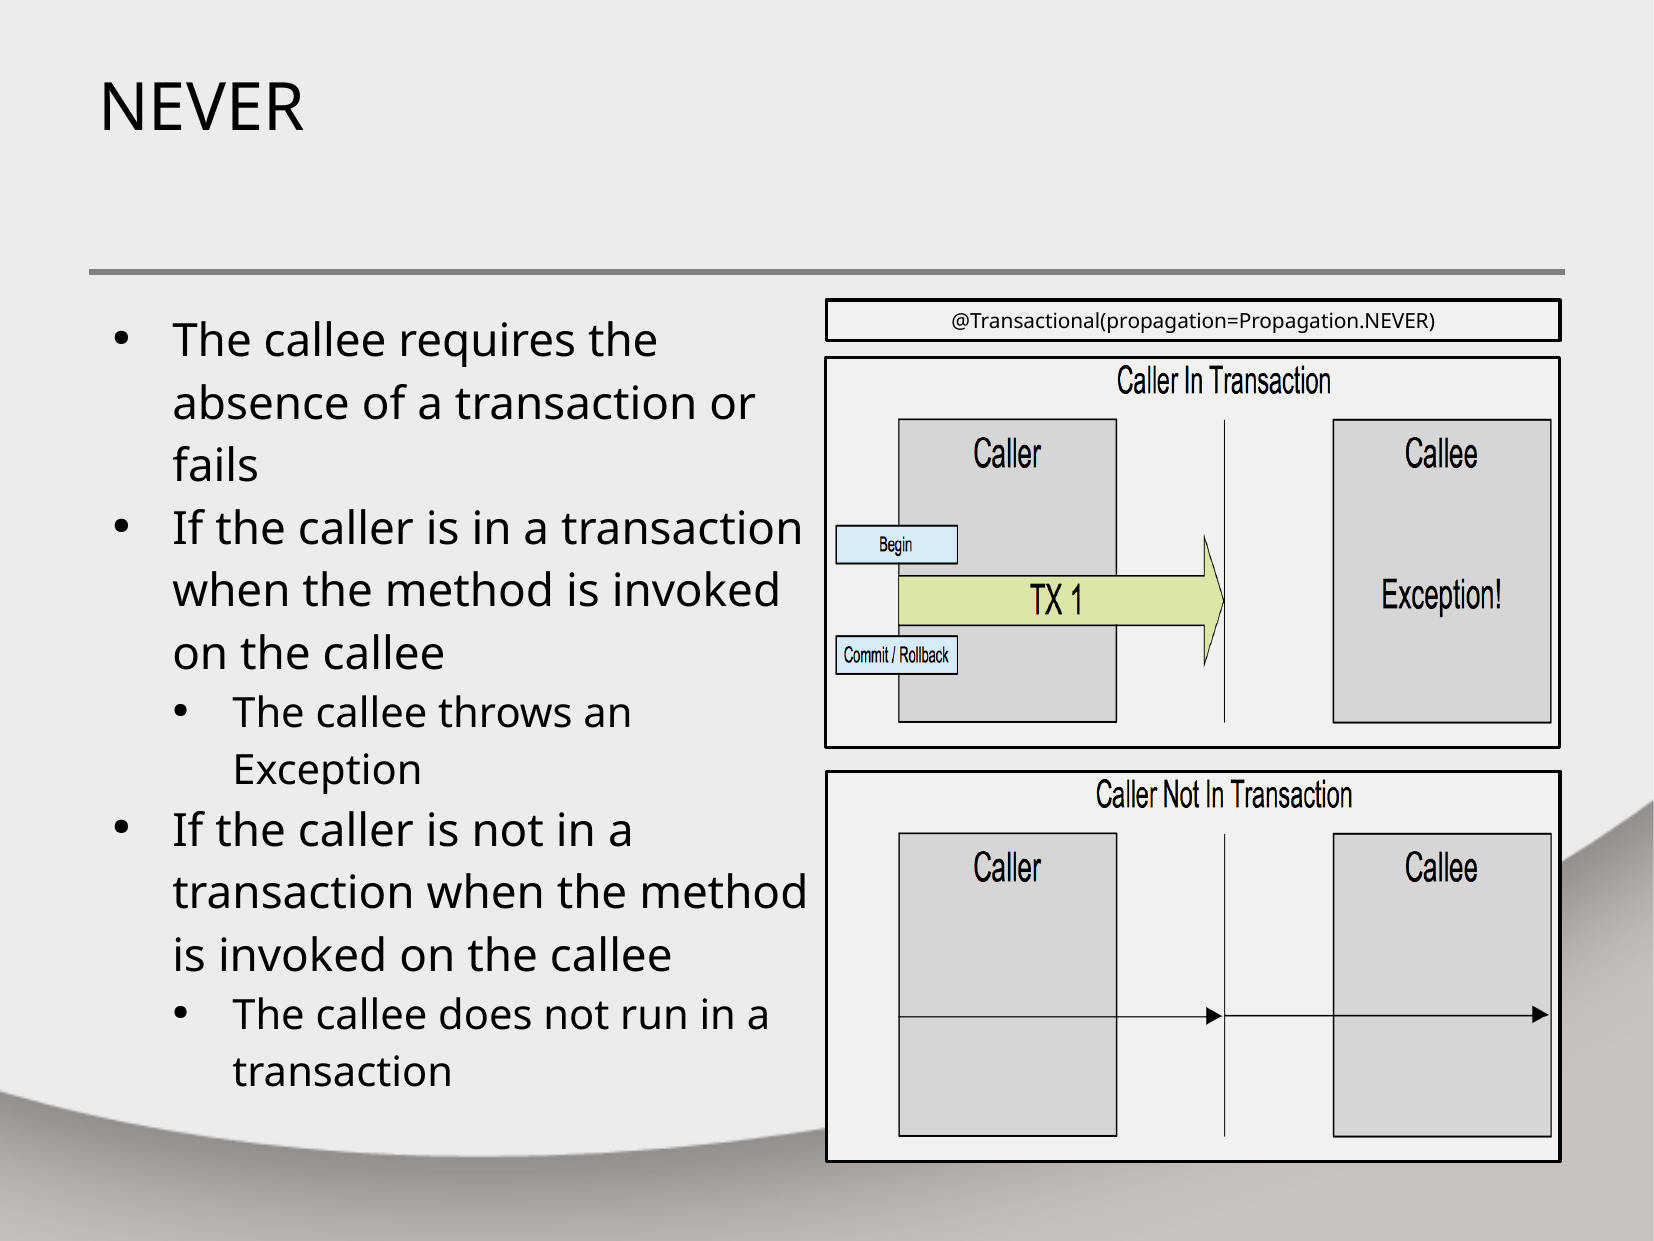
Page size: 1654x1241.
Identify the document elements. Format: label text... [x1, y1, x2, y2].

title NEVER [98, 75, 1561, 226]
text_box The callee requires the absence of a transaction or fails If the caller is in a transaction when the method is invoked on the callee The callee throws an Exception If the caller is not in a transaction when the method is invoked on the callee The callee does not run in a transaction [97, 300, 827, 1163]
picture [0, 0, 1654, 1241]
text_box @Transactional(propagation=Propagation.NEVER) [827, 300, 1561, 341]
